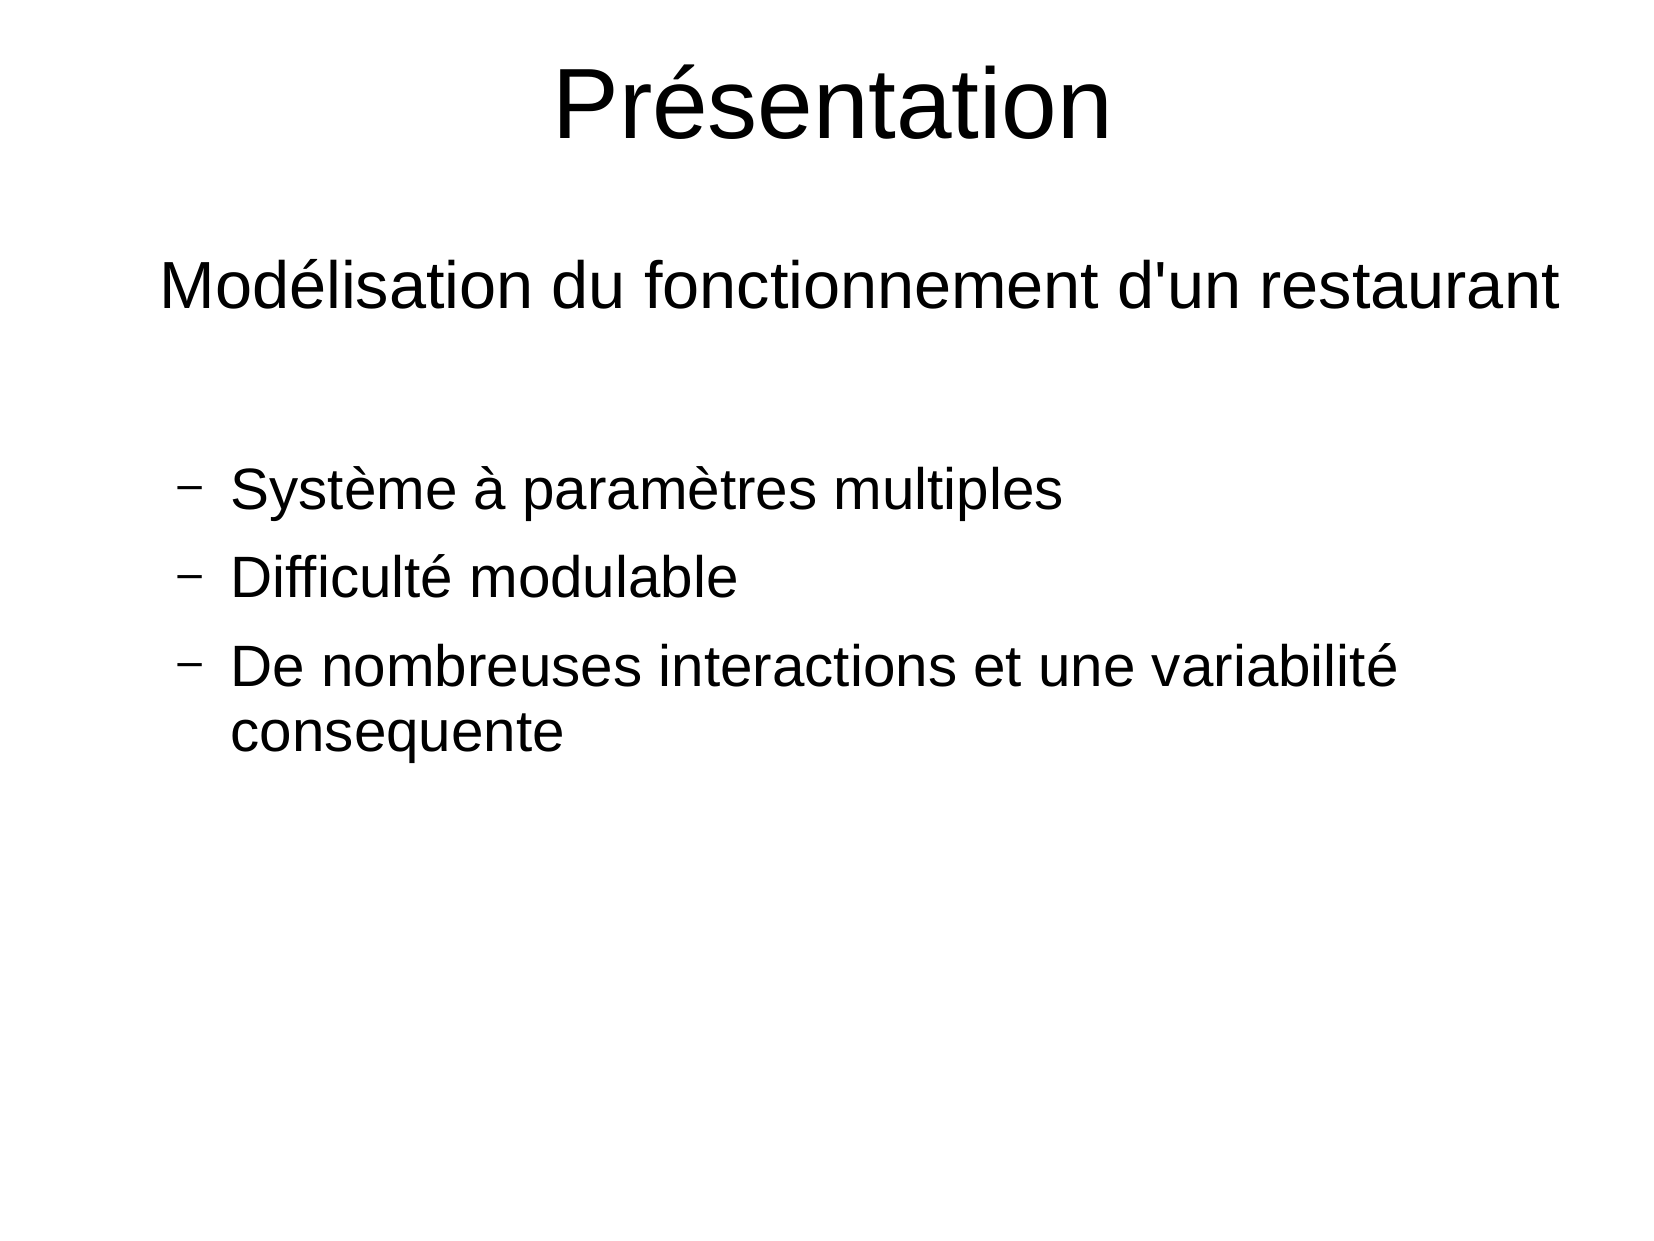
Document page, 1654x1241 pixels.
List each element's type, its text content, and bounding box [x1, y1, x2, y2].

list Modélisation du fonctionnement d'un restaurant Système à paramètres multiples Difficulté modulable De nombreuses interactions et une variabilité consequente [88, 248, 1578, 1195]
title Présentation [88, 0, 1578, 208]
